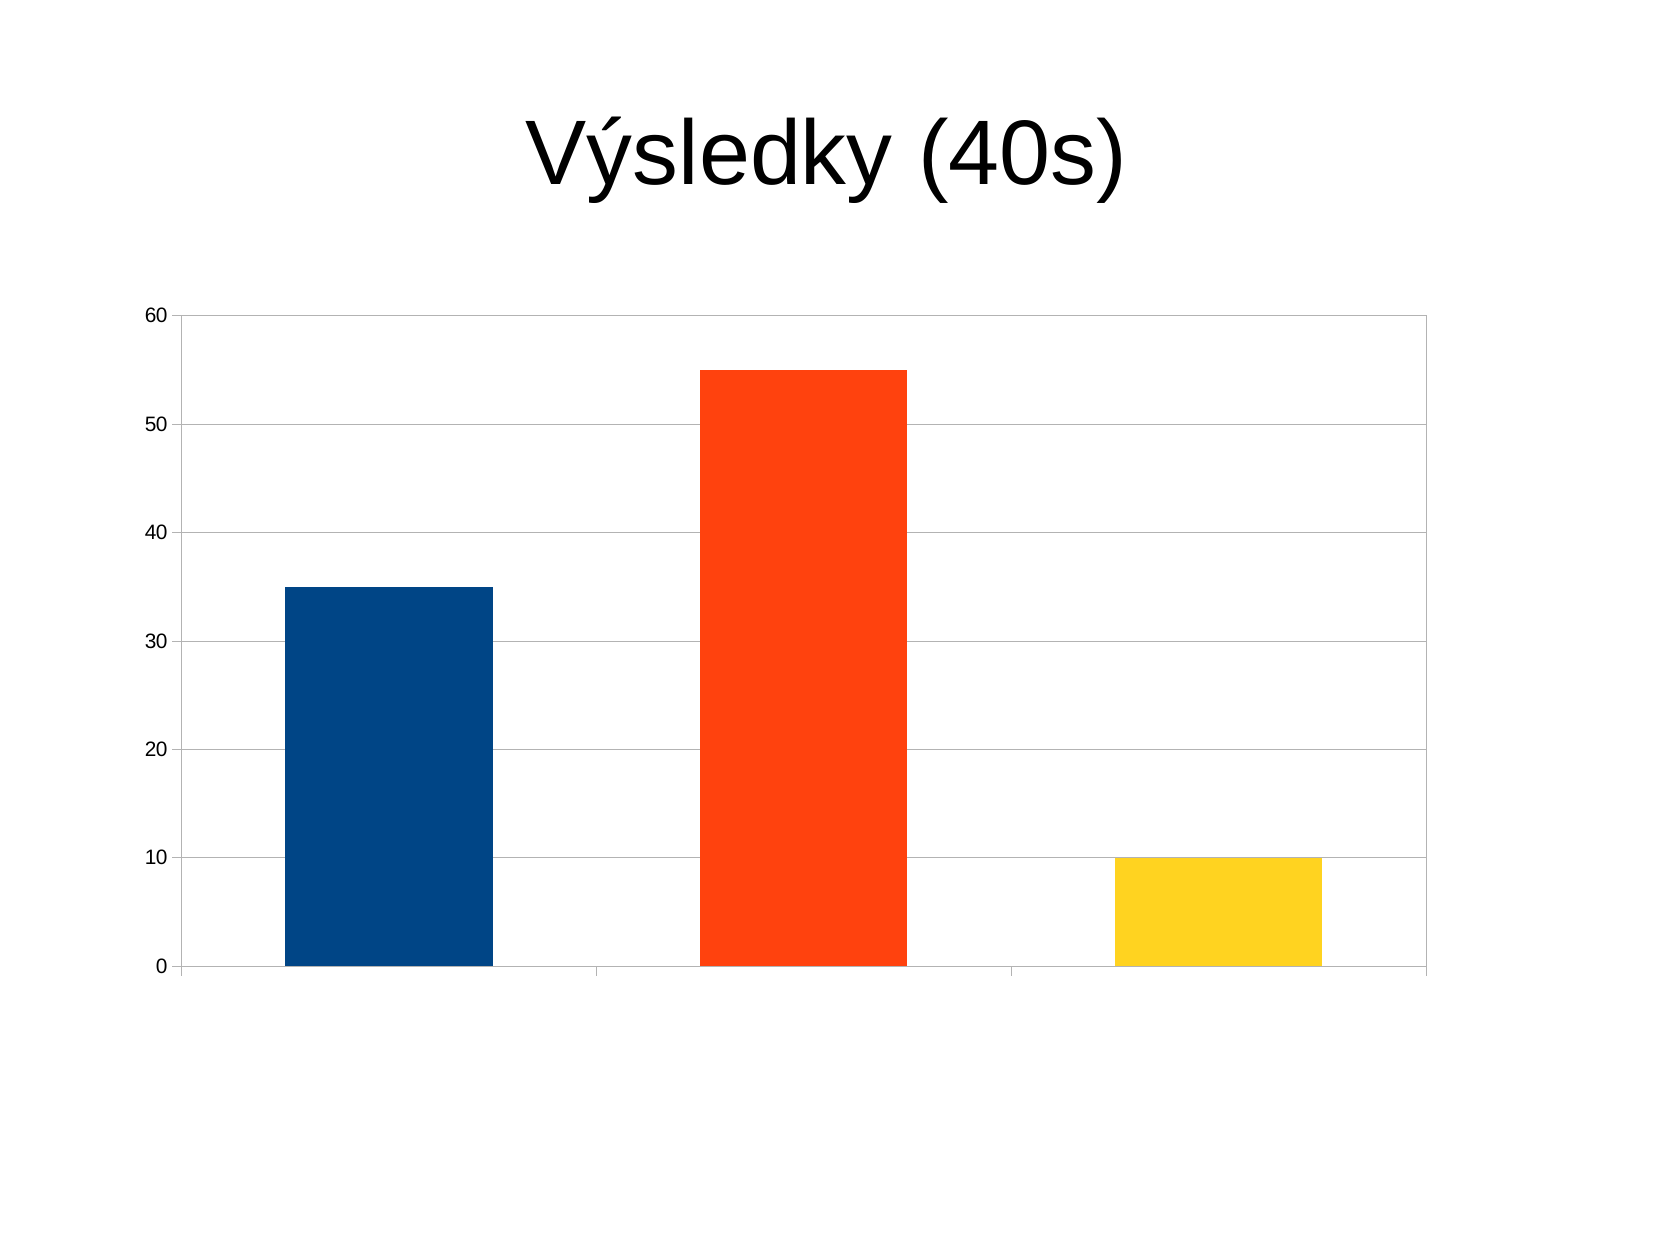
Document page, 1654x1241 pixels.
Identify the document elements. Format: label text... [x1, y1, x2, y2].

chart [118, 290, 1453, 993]
title Výsledky (40s) [82, 49, 1571, 257]
